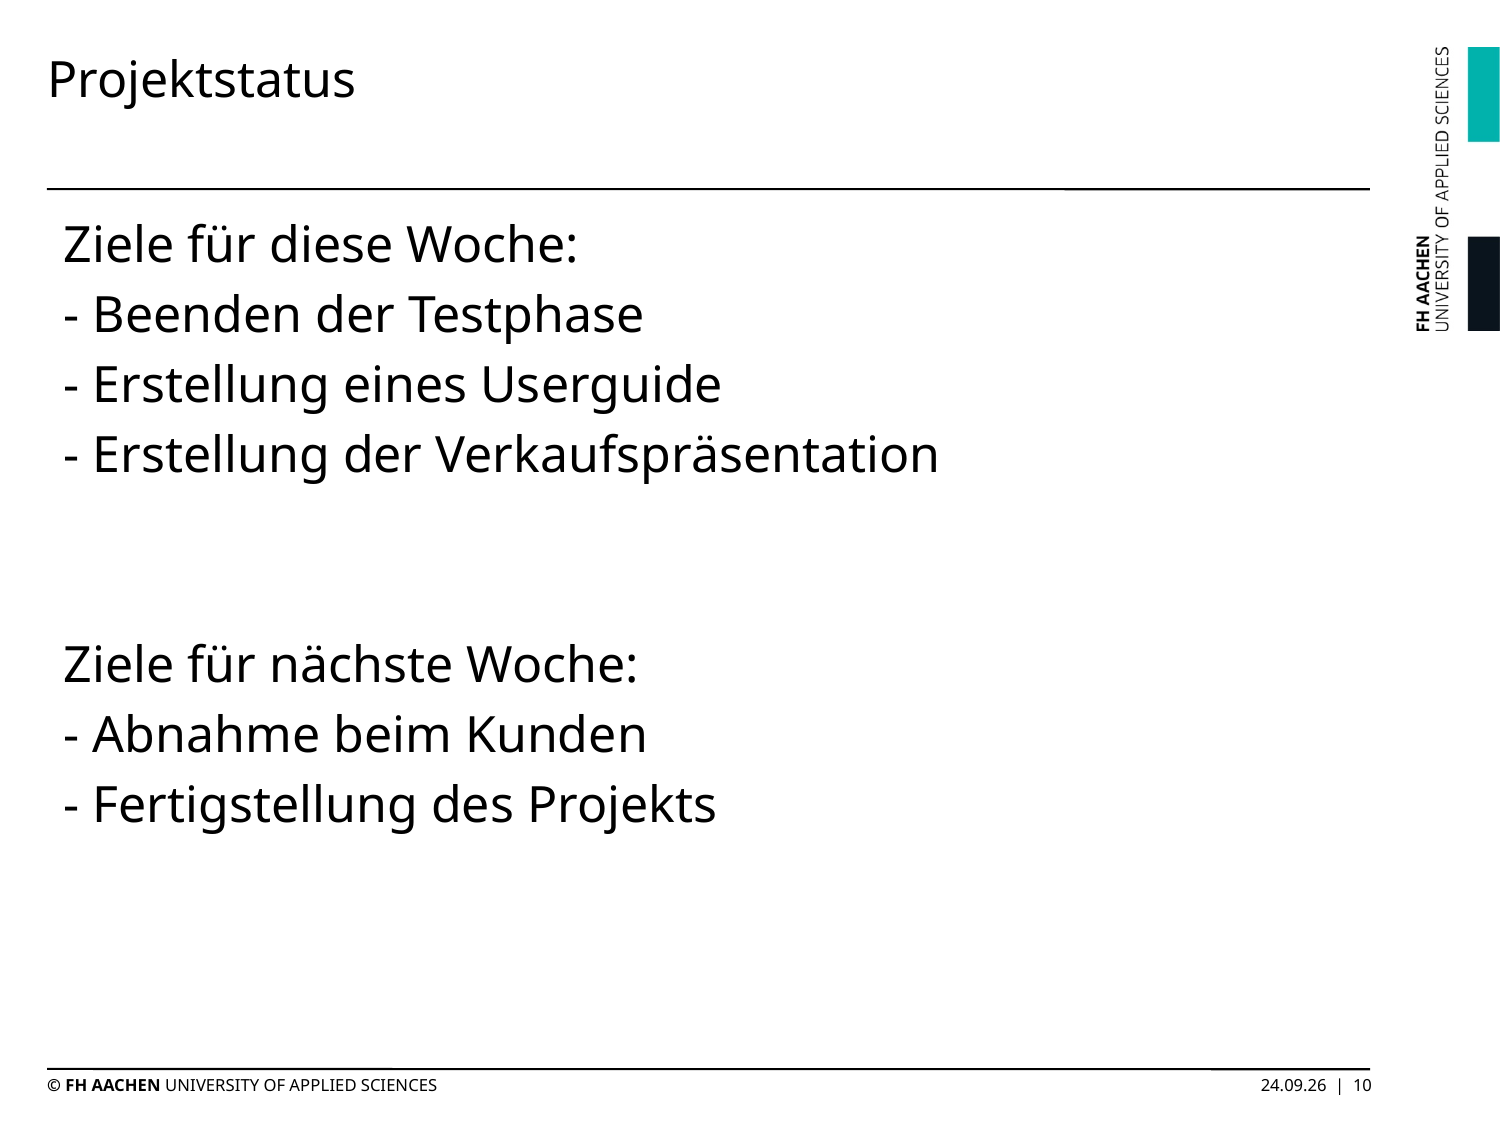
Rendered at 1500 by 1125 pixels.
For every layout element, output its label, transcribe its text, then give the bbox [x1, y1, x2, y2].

title Projektstatus [47, 47, 1370, 166]
list Ziele für diese Woche: - Beenden der Testphase - Erstellung eines Userguide - Erstellung der Verkaufspräsentation Ziele für nächste Woche: - Abnahme beim Kunden - Fertigstellung des Projekts [47, 212, 1372, 1040]
picture [1404, 47, 1500, 331]
